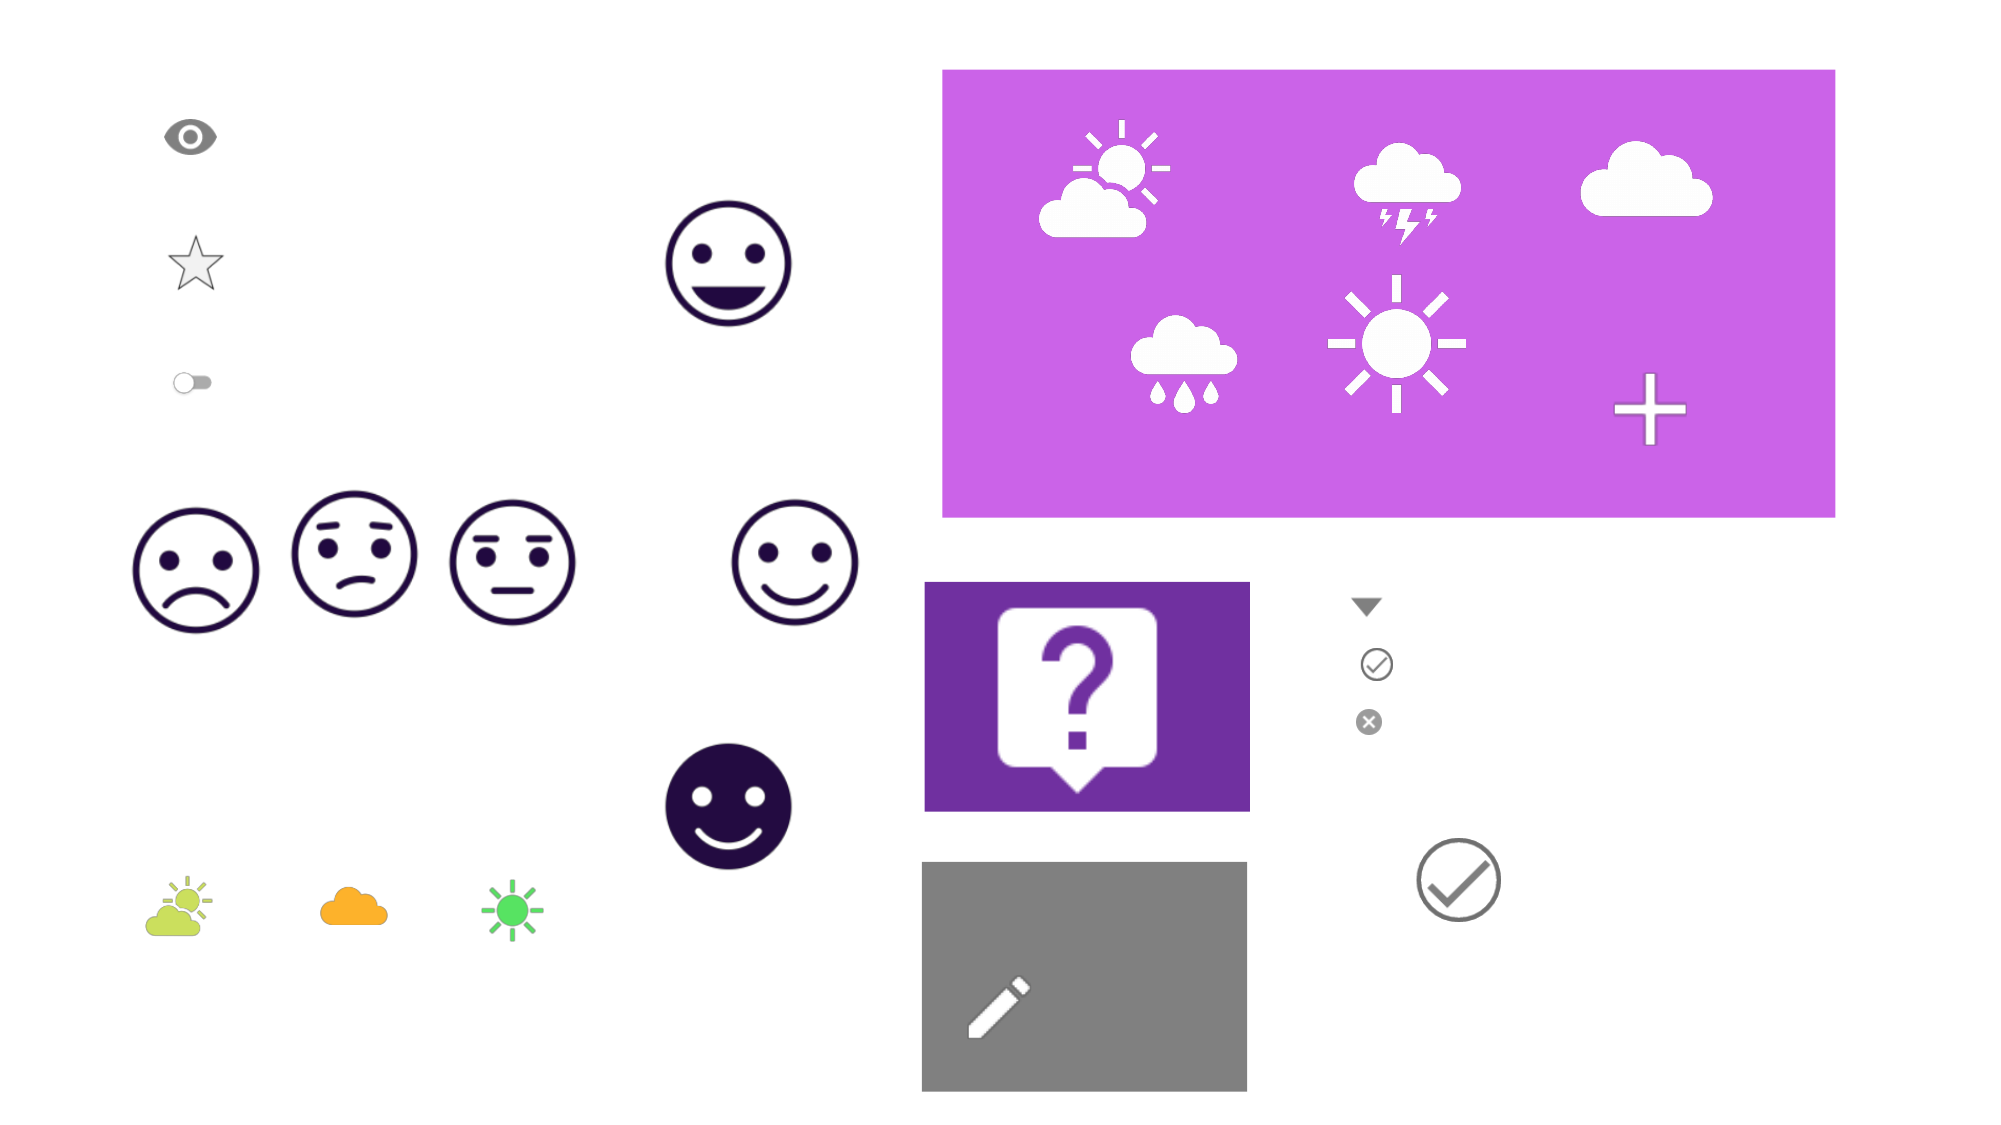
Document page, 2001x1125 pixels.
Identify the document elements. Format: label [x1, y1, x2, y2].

picture [1402, 838, 1501, 922]
picture [962, 970, 1038, 1046]
picture [164, 231, 228, 294]
picture [1356, 709, 1382, 735]
picture [164, 119, 217, 156]
picture [479, 877, 546, 944]
picture [1603, 362, 1699, 458]
text_box [921, 861, 1248, 1092]
picture [169, 369, 212, 399]
picture [1109, 289, 1259, 440]
picture [1321, 119, 1483, 419]
picture [1571, 103, 1722, 254]
picture [316, 868, 392, 944]
picture [715, 483, 875, 642]
picture [116, 474, 592, 650]
picture [1332, 586, 1395, 681]
picture [649, 184, 808, 343]
text_box [924, 581, 1250, 812]
picture [649, 727, 808, 886]
picture [1029, 103, 1180, 254]
picture [141, 868, 217, 944]
text_box [942, 69, 1836, 518]
picture [972, 591, 1184, 803]
